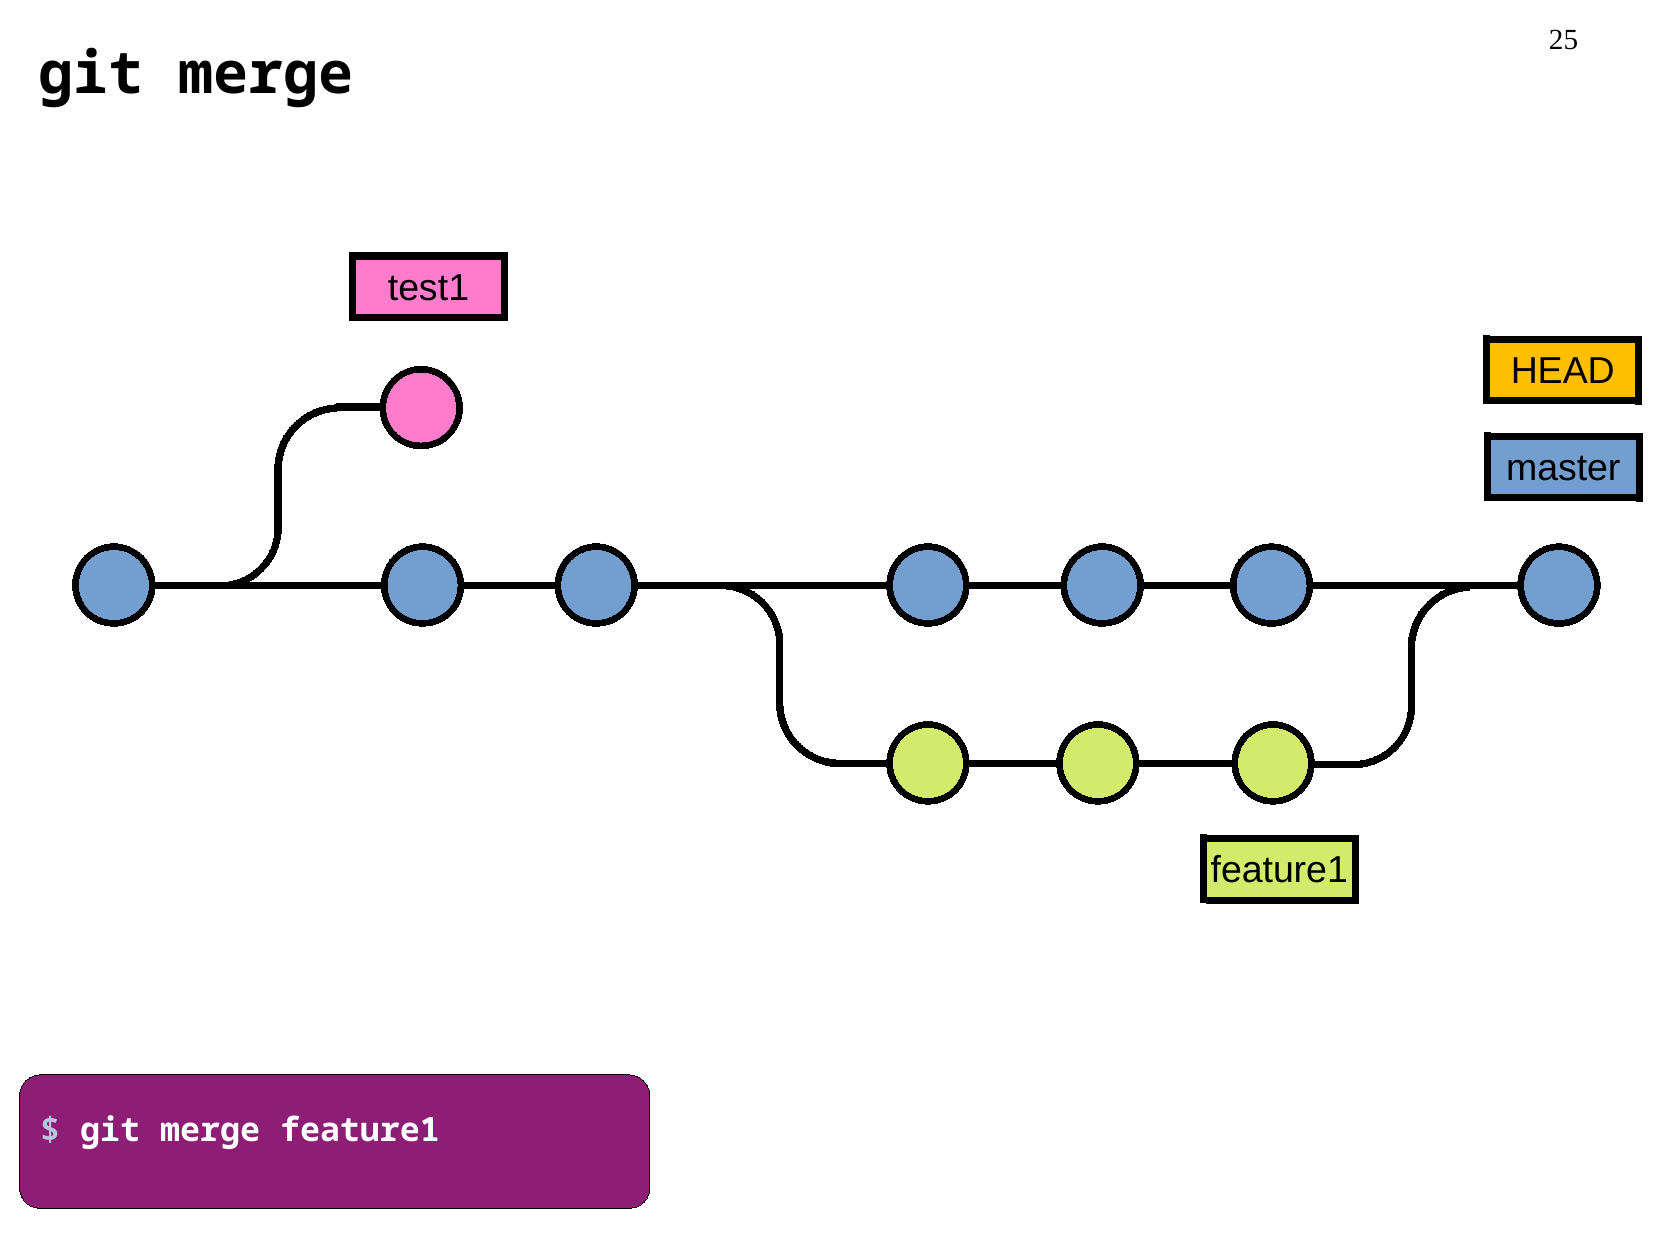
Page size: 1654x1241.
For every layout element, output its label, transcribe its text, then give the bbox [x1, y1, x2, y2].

text_box HEAD [1490, 343, 1635, 397]
text_box [72, 366, 1601, 805]
text_box [1484, 432, 1643, 502]
text_box test1 [356, 260, 501, 314]
text_box feature1 [1207, 842, 1352, 897]
text_box master [1491, 440, 1636, 494]
text_box [349, 252, 508, 321]
text_box [19, 1074, 650, 1207]
text_box git merge [23, 23, 969, 237]
text_box [1483, 335, 1642, 405]
text_box $ git merge feature1 [25, 1098, 637, 1227]
text_box [1200, 834, 1359, 904]
